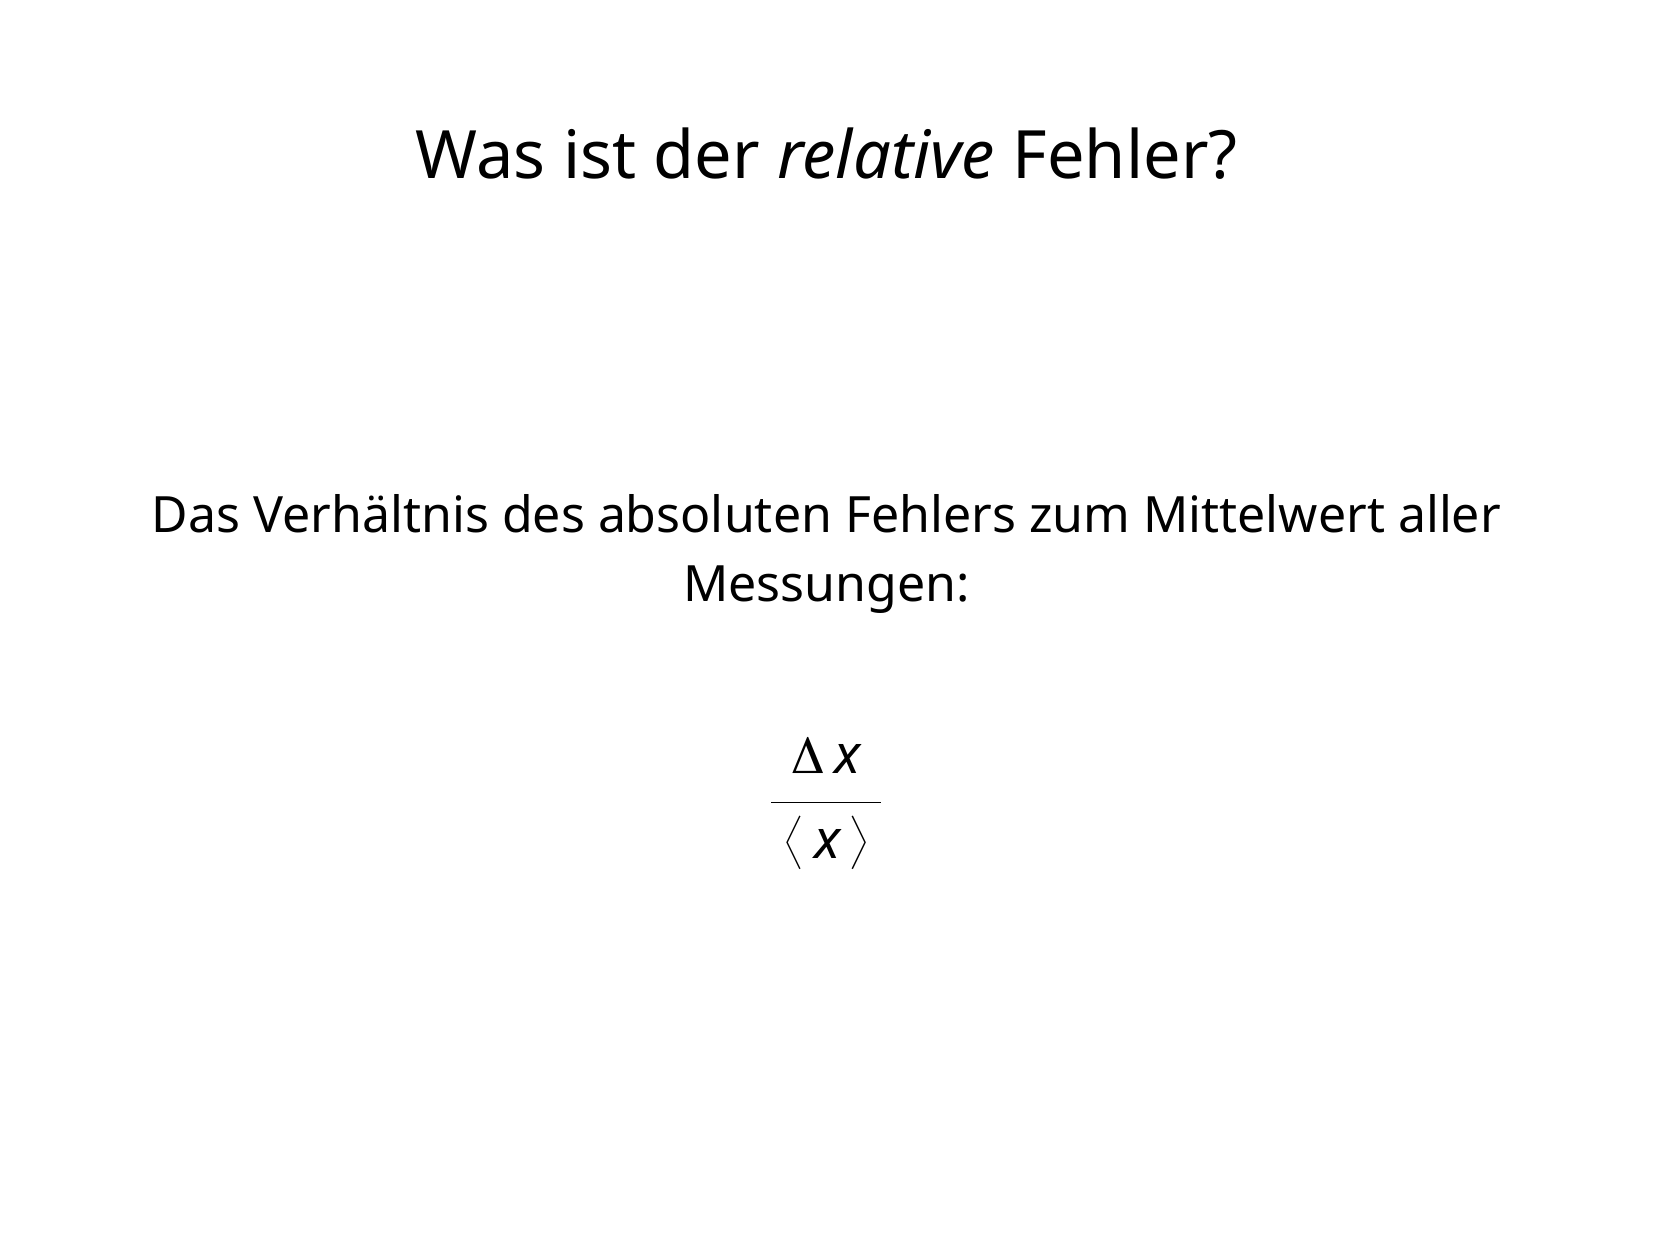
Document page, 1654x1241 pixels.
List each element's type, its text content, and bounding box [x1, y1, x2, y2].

title Was ist der relative Fehler? [82, 49, 1571, 257]
chart [762, 722, 891, 873]
subtitle Das Verhältnis des absoluten Fehlers zum Mittelwert aller Messungen: [82, 290, 1571, 1010]
